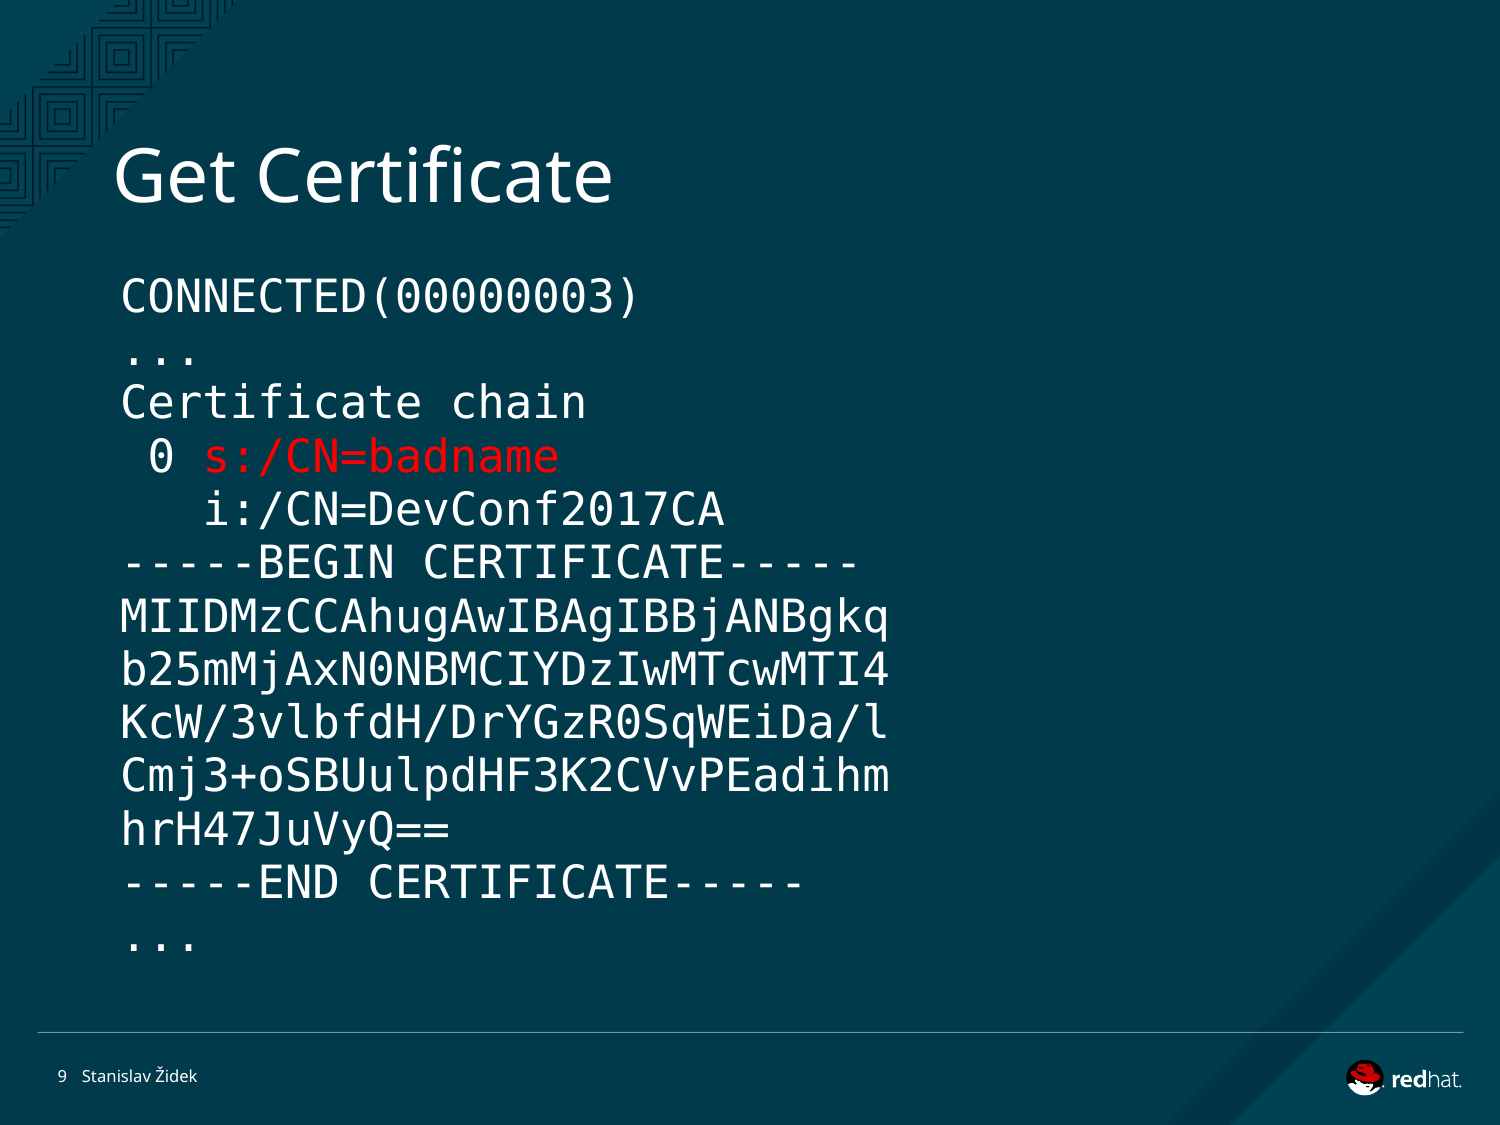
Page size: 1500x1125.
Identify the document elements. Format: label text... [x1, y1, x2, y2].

list CONNECTED(00000003) ... Certificate chain 0 s:/CN=badname i:/CN=DevConf2017CA -----BEGIN CERTIFICATE----- MIIDMzCCAhugAwIBAgIBBjANBgkq b25mMjAxN0NBMCIYDzIwMTcwMTI4 KcW/3vlbfdH/DrYGzR0SqWEiDa/l Cmj3+oSBUulpdHF3K2CVvPEadihm hrH47JuVyQ== -----END CERTIFICATE----- ... [120, 270, 1396, 1103]
title Get Certificate [112, 0, 1388, 225]
